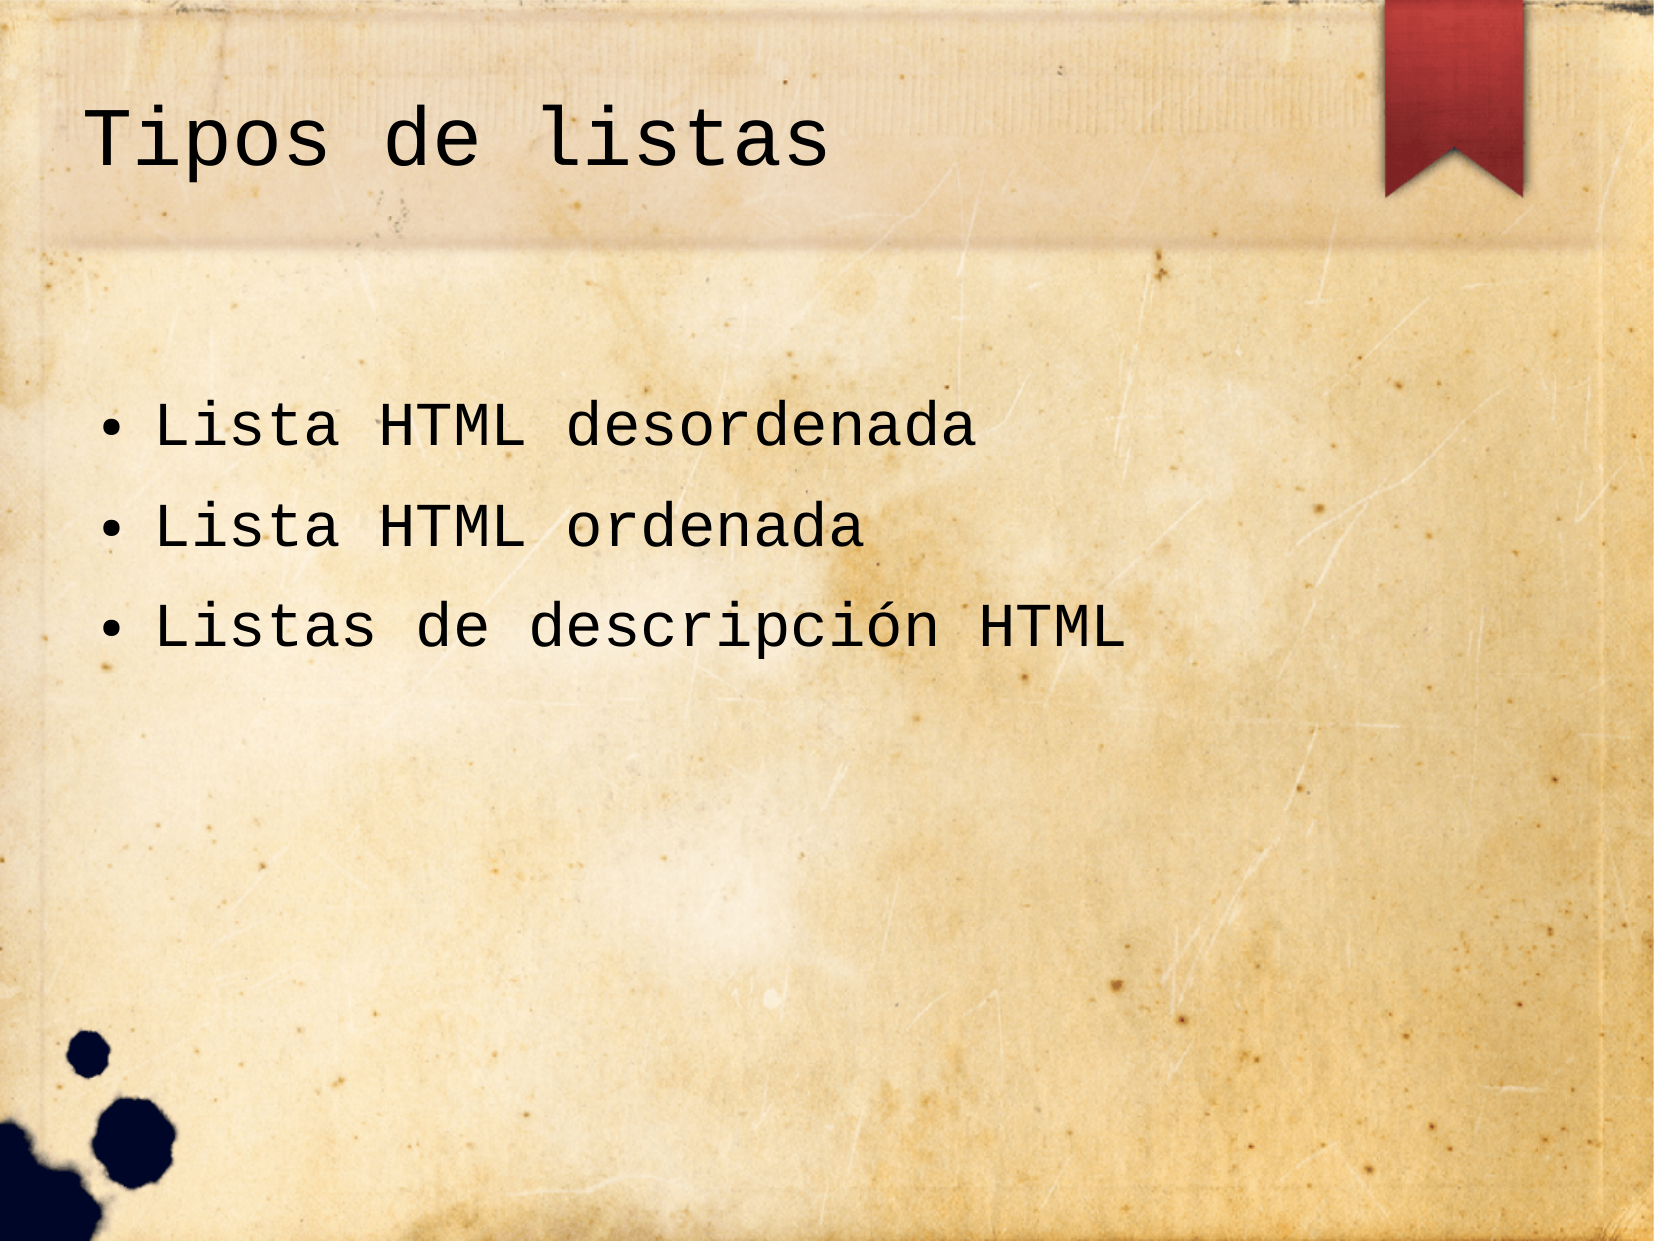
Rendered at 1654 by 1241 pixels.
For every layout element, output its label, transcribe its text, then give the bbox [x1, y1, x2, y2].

title Tipos de listas [82, 49, 1347, 237]
list Lista HTML desordenada Lista HTML ordenada Listas de descripción HTML [82, 290, 1538, 1010]
picture [0, 0, 1654, 1241]
